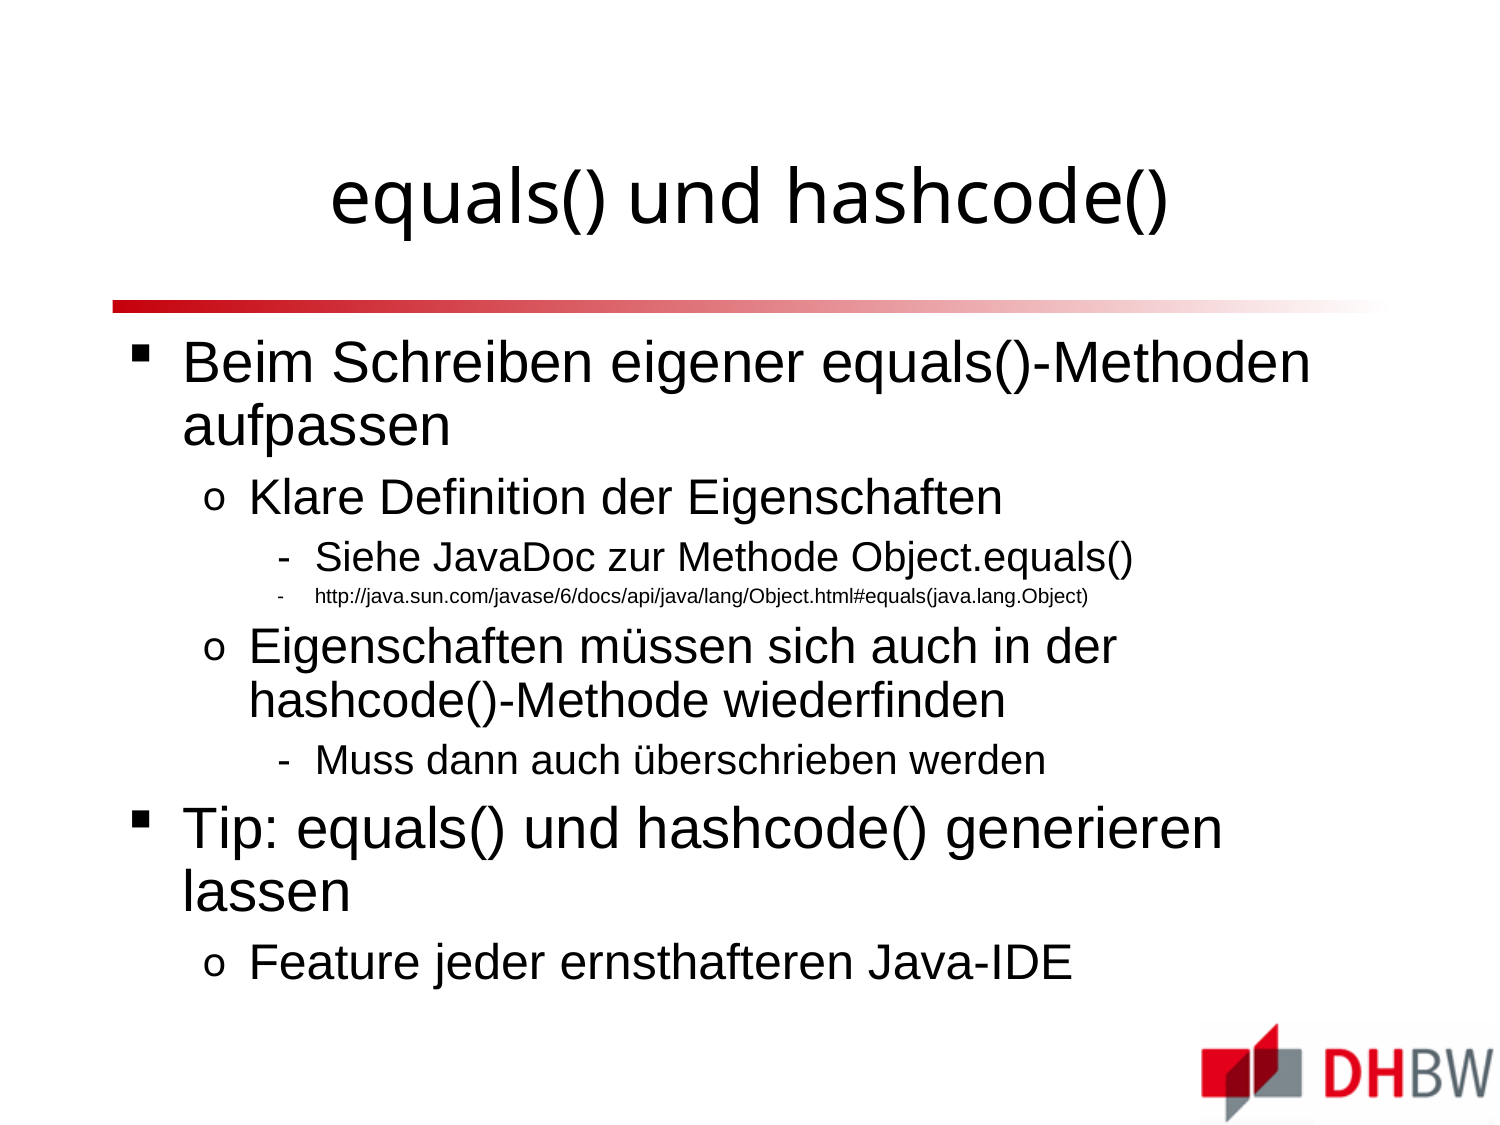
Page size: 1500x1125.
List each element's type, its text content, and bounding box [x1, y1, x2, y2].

title equals() und hashcode() [112, 99, 1388, 288]
picture [1200, 1021, 1495, 1125]
list Beim Schreiben eigener equals()-Methoden aufpassen Klare Definition der Eigenschaften Siehe JavaDoc zur Methode Object.equals() http://java.sun.com/javase/6/docs/api/java/lang/Object.html#equals(java.lang.Object) Eigenschaften müssen sich auch in der hashcode()-Methode wiederfinden Muss dann auch überschrieben werden Tip: equals() und hashcode() generieren lassen Feature jeder ernsthafteren Java-IDE [112, 324, 1388, 1051]
